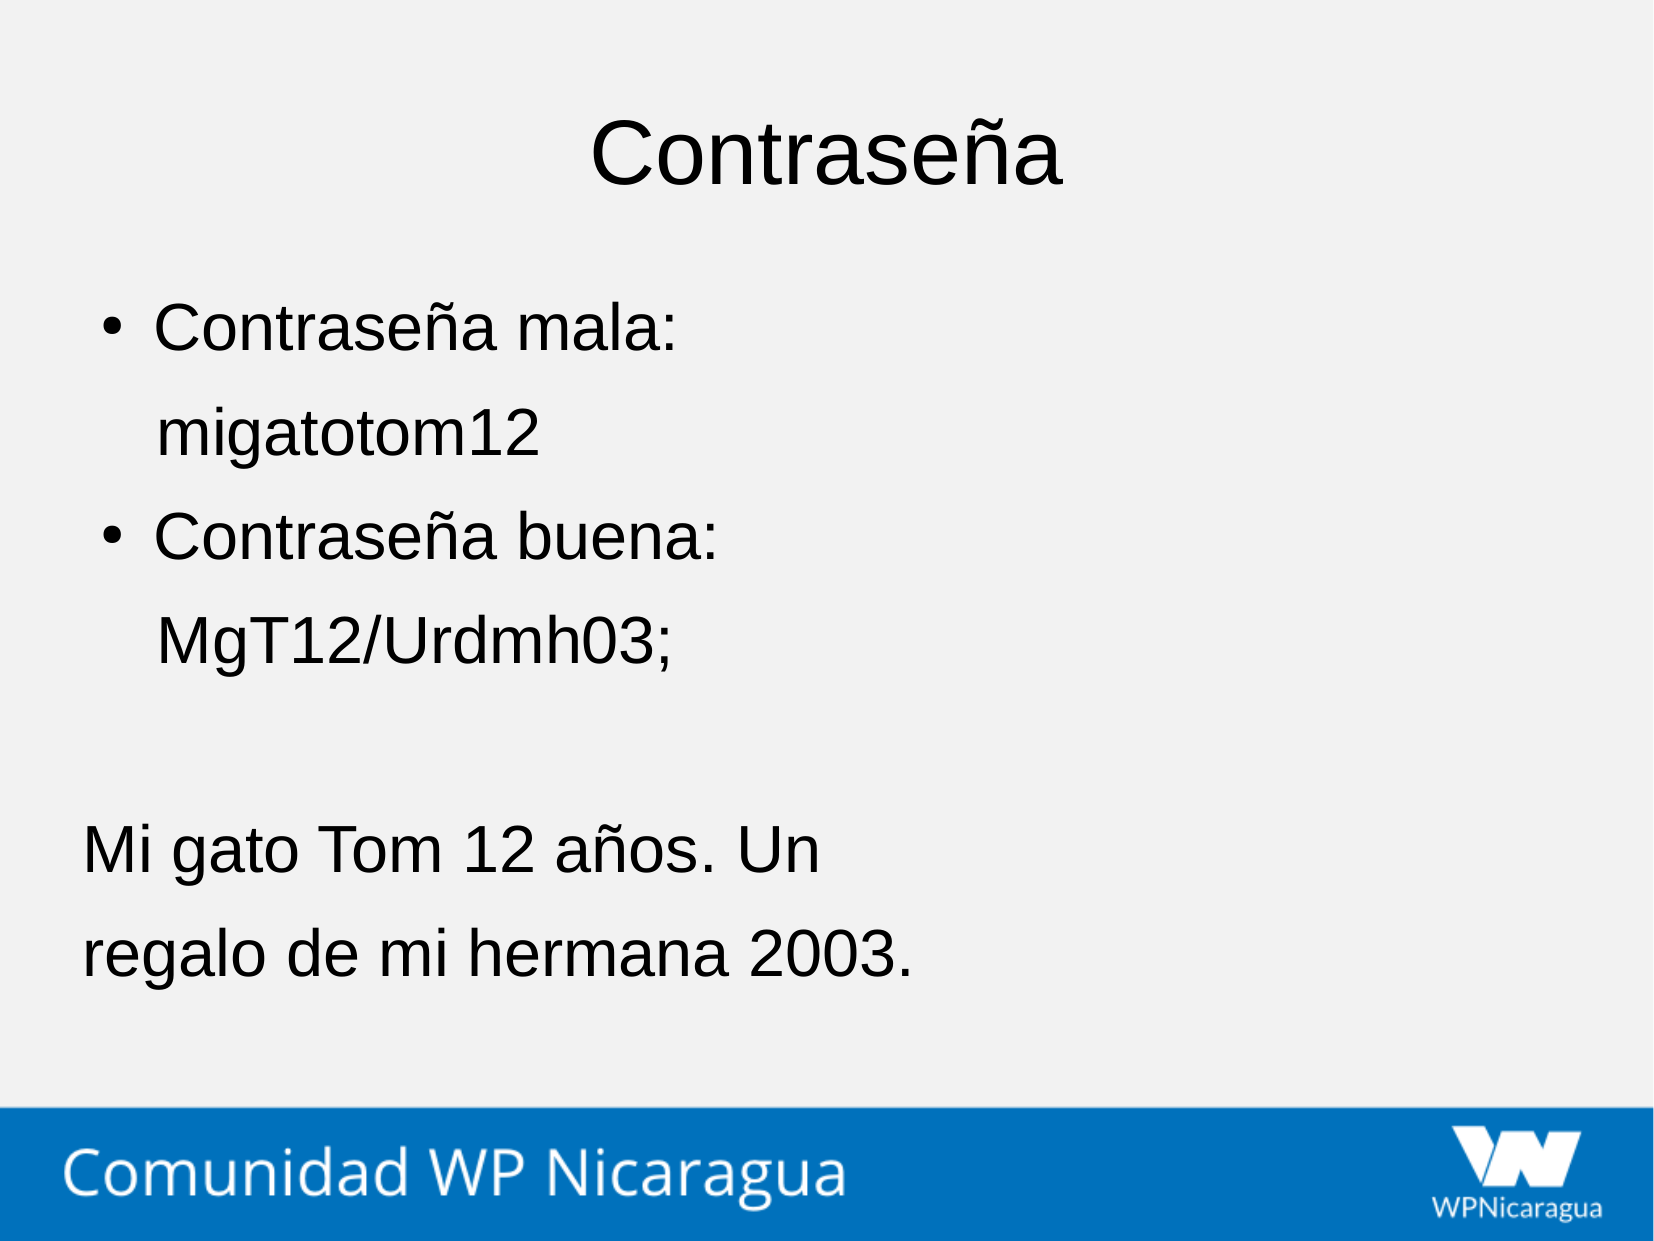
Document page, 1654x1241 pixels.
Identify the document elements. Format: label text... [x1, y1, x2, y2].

title Contraseña [82, 49, 1571, 257]
picture [0, 0, 1654, 1241]
list Contraseña mala: migatotom12 Contraseña buena: MgT12/Urdmh03; Mi gato Tom 12 años. Un regalo de mi hermana 2003. [82, 290, 1571, 1010]
